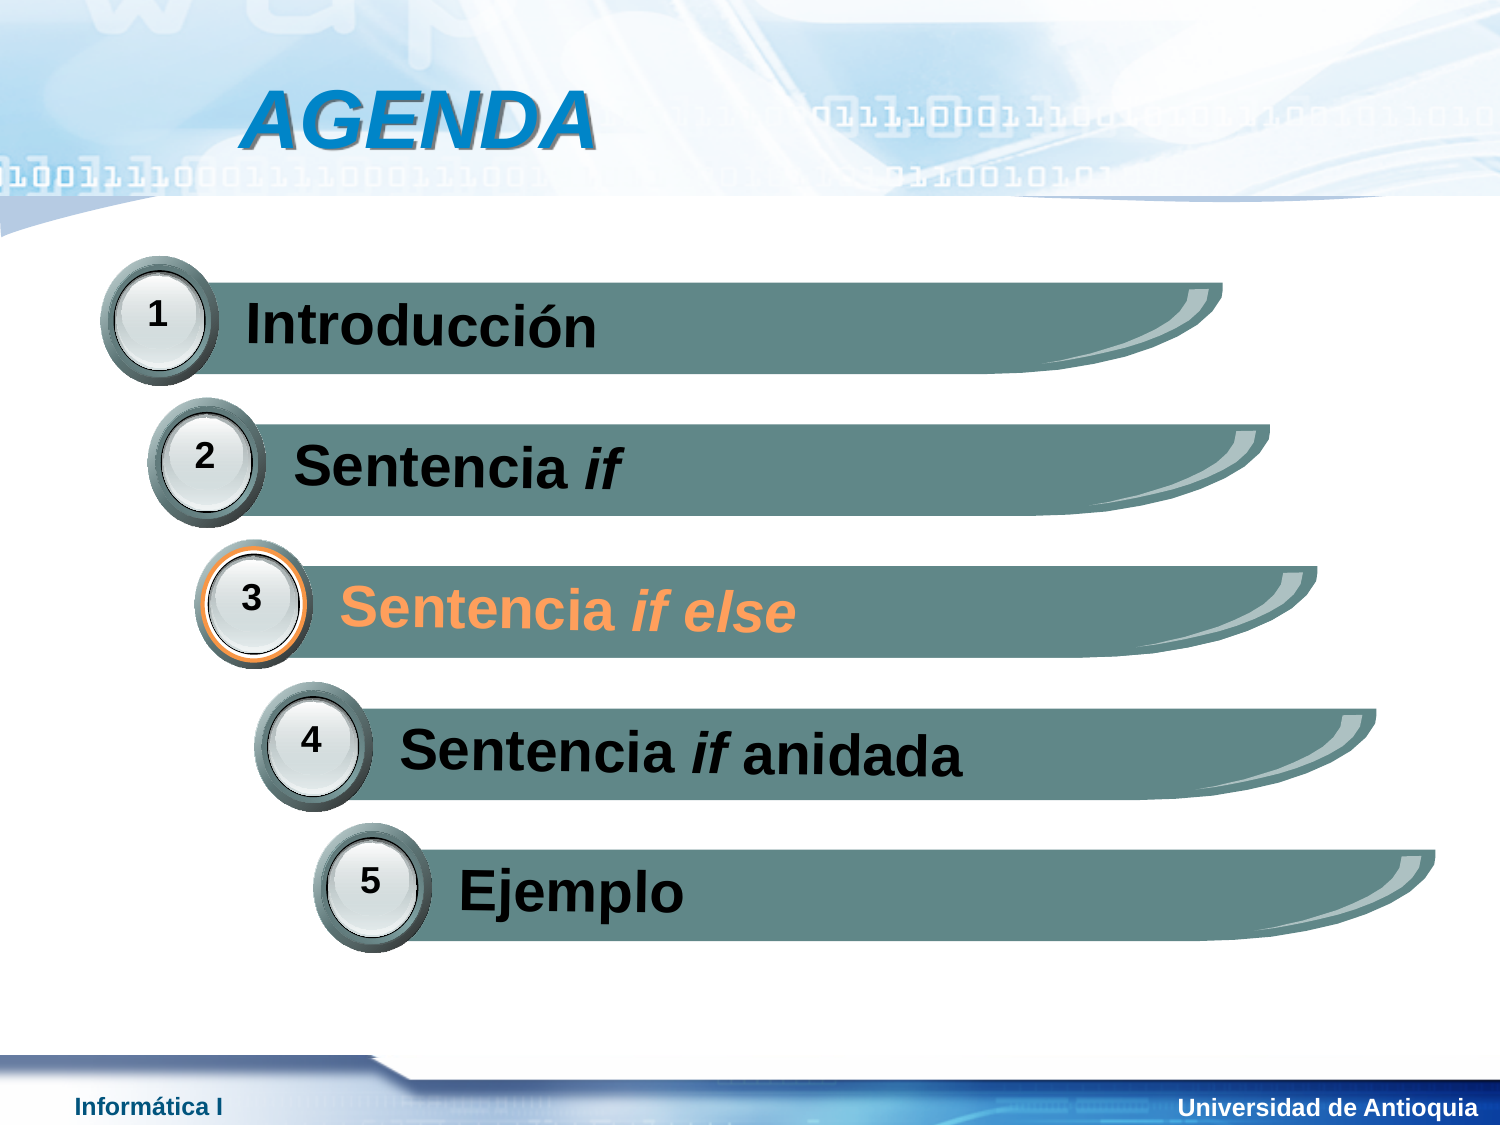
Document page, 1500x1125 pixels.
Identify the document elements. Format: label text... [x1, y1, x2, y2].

text_box [194, 539, 1098, 669]
text_box 1 [121, 275, 196, 349]
picture [0, 1055, 1500, 1125]
text_box 2 [169, 417, 243, 490]
text_box [834, 849, 1436, 931]
text_box Sentencia if anidada [384, 703, 1248, 801]
text_box [777, 708, 1377, 790]
text_box 5 [334, 842, 409, 916]
picture [0, 0, 1500, 196]
text_box Sentencia if [278, 419, 1117, 517]
text_box Introducción [230, 277, 1117, 375]
text_box [622, 282, 1223, 359]
text_box [147, 397, 1044, 528]
text_box 4 [275, 701, 350, 775]
text_box [254, 681, 1141, 812]
text_box [100, 256, 988, 386]
title AGENDA [224, 57, 1438, 150]
text_box [313, 822, 1200, 953]
text_box [683, 424, 1270, 510]
text_box Sentencia if else [324, 560, 1211, 659]
text_box [749, 566, 1318, 643]
text_box Ejemplo [443, 844, 1307, 942]
text_box 3 [215, 559, 290, 632]
